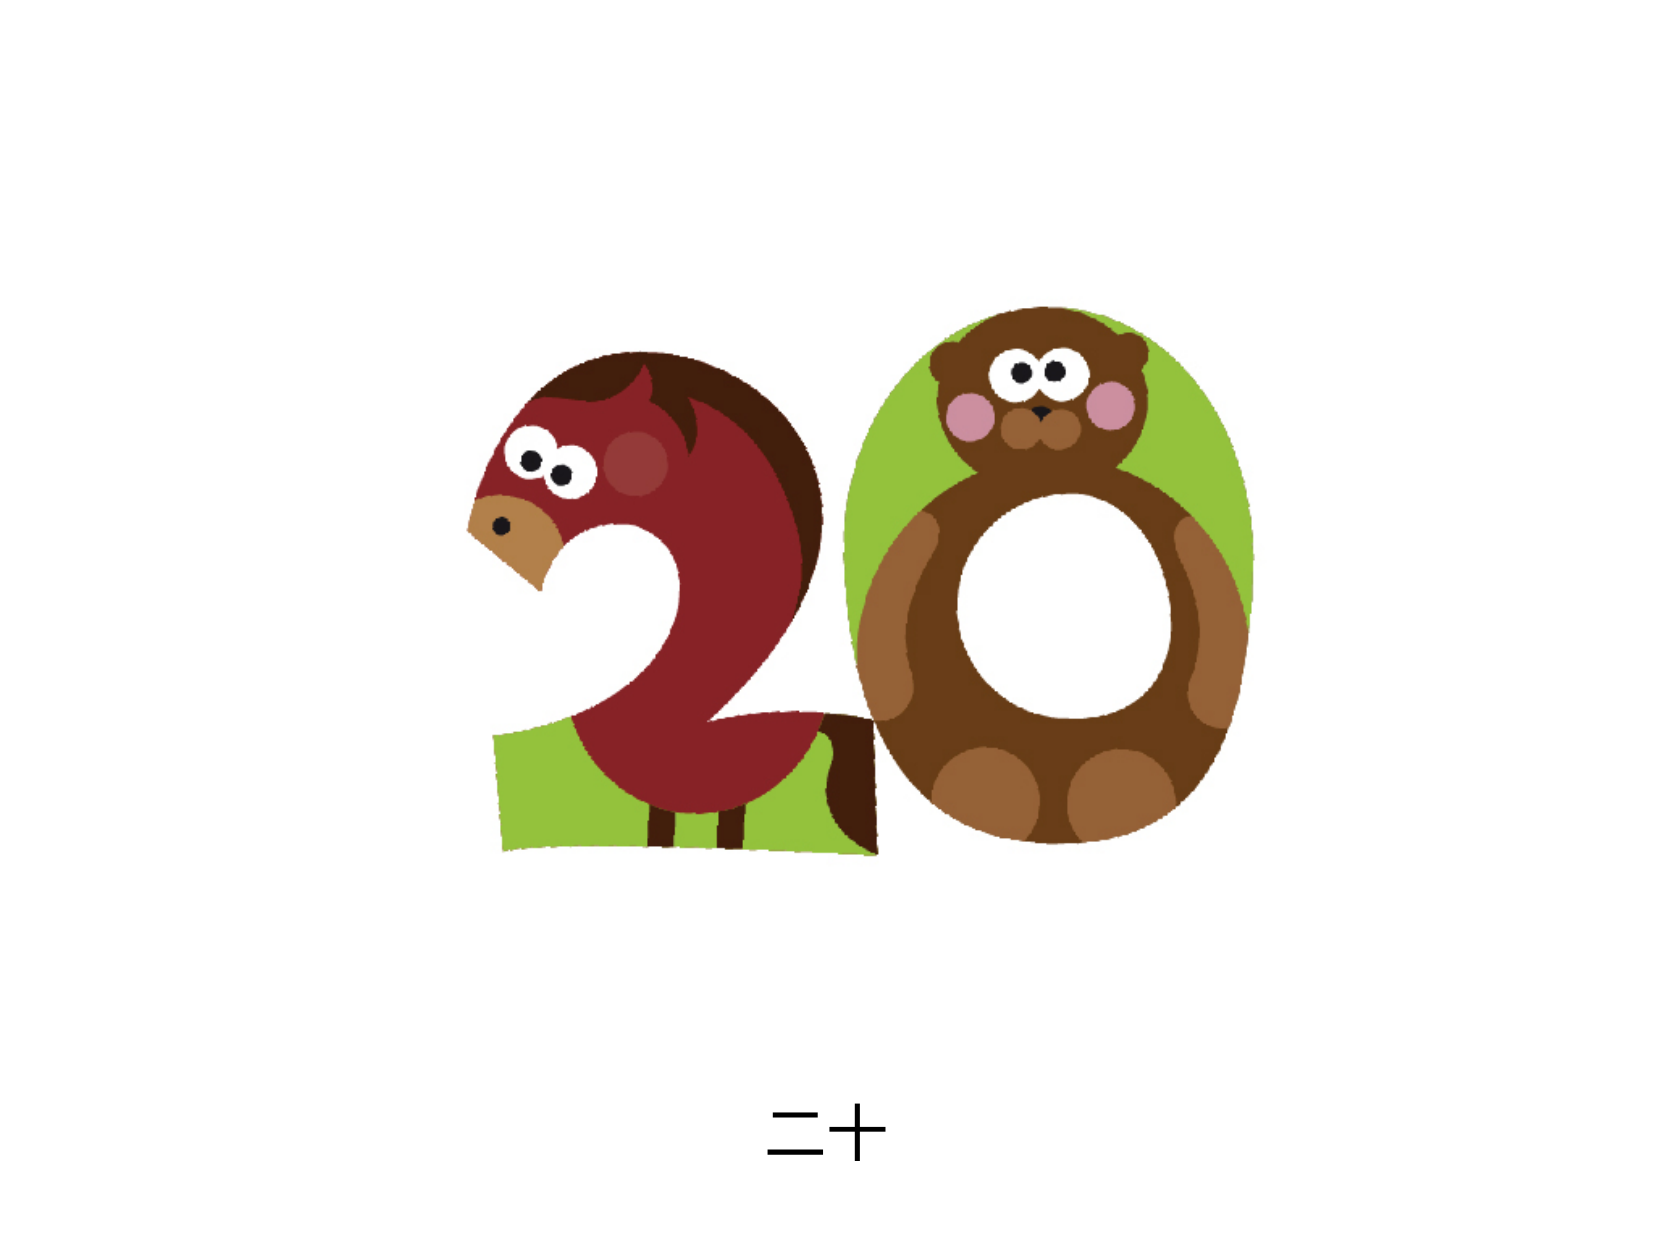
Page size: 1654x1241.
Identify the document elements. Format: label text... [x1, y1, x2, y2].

title 二十 [82, 1025, 1571, 1233]
picture [0, 0, 1654, 1241]
